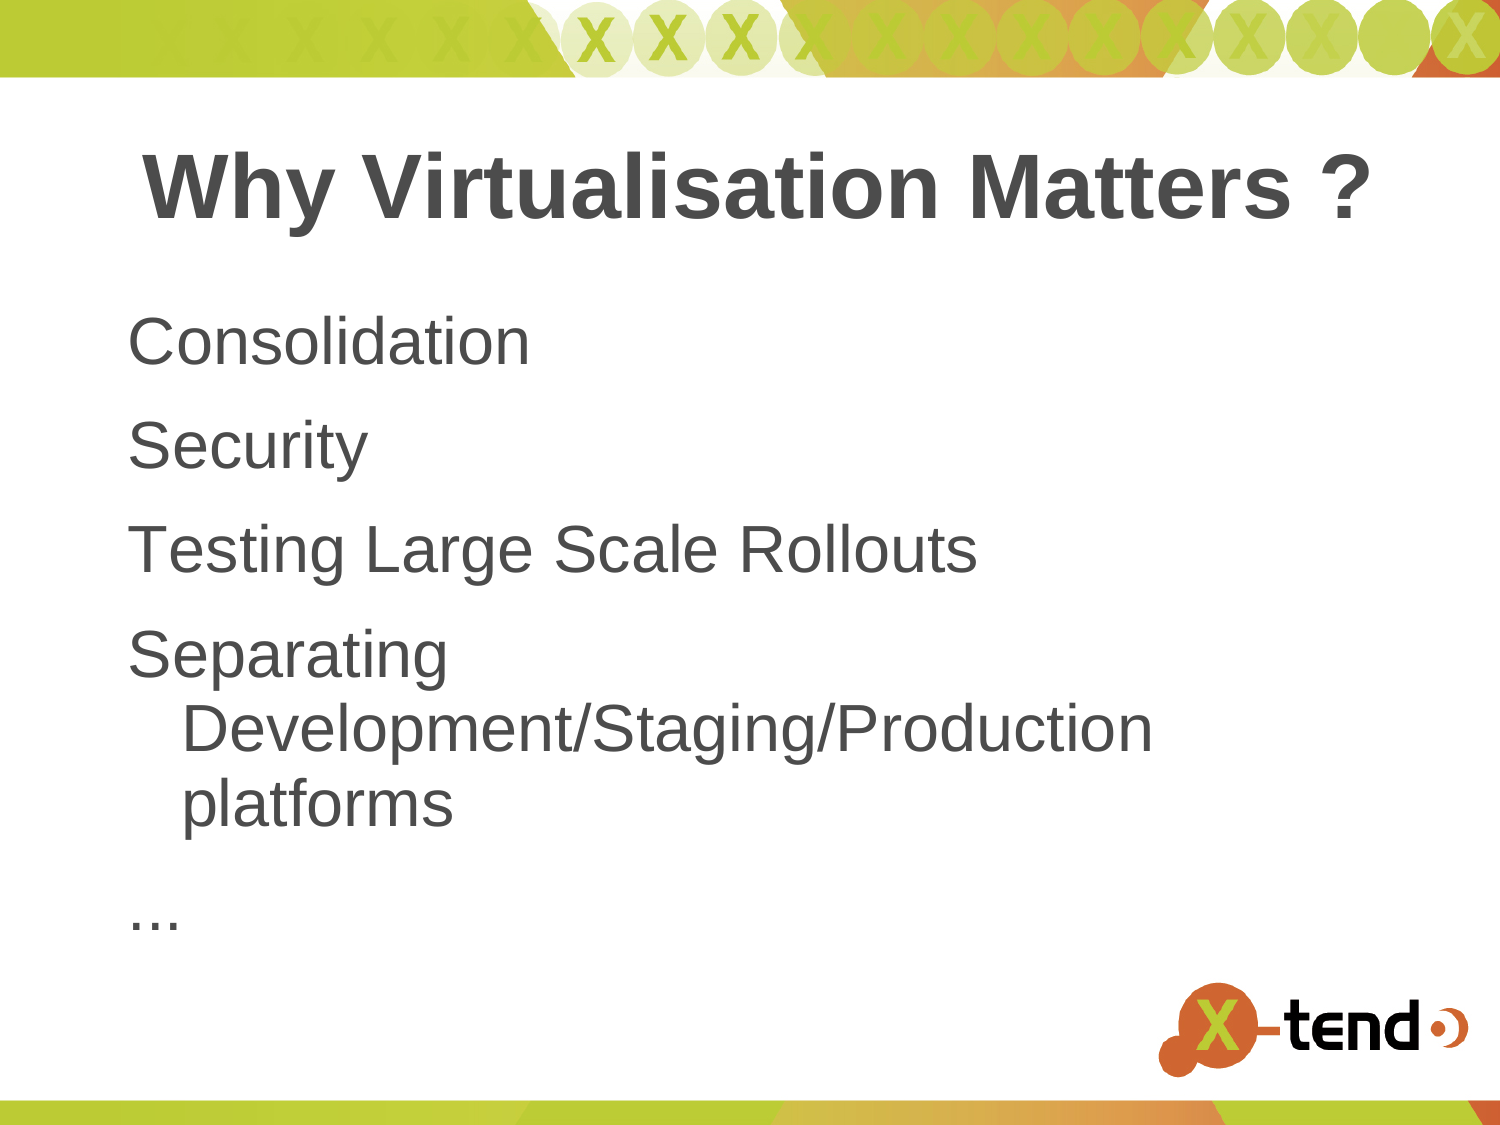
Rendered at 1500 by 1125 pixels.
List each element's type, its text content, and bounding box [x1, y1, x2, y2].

title Why Virtualisation Matters ? [110, 93, 1392, 199]
picture [0, 0, 1500, 1125]
list Consolidation Security Testing Large Scale Rollouts Separating Development/Staging/Production platforms ... [110, 199, 1392, 1125]
